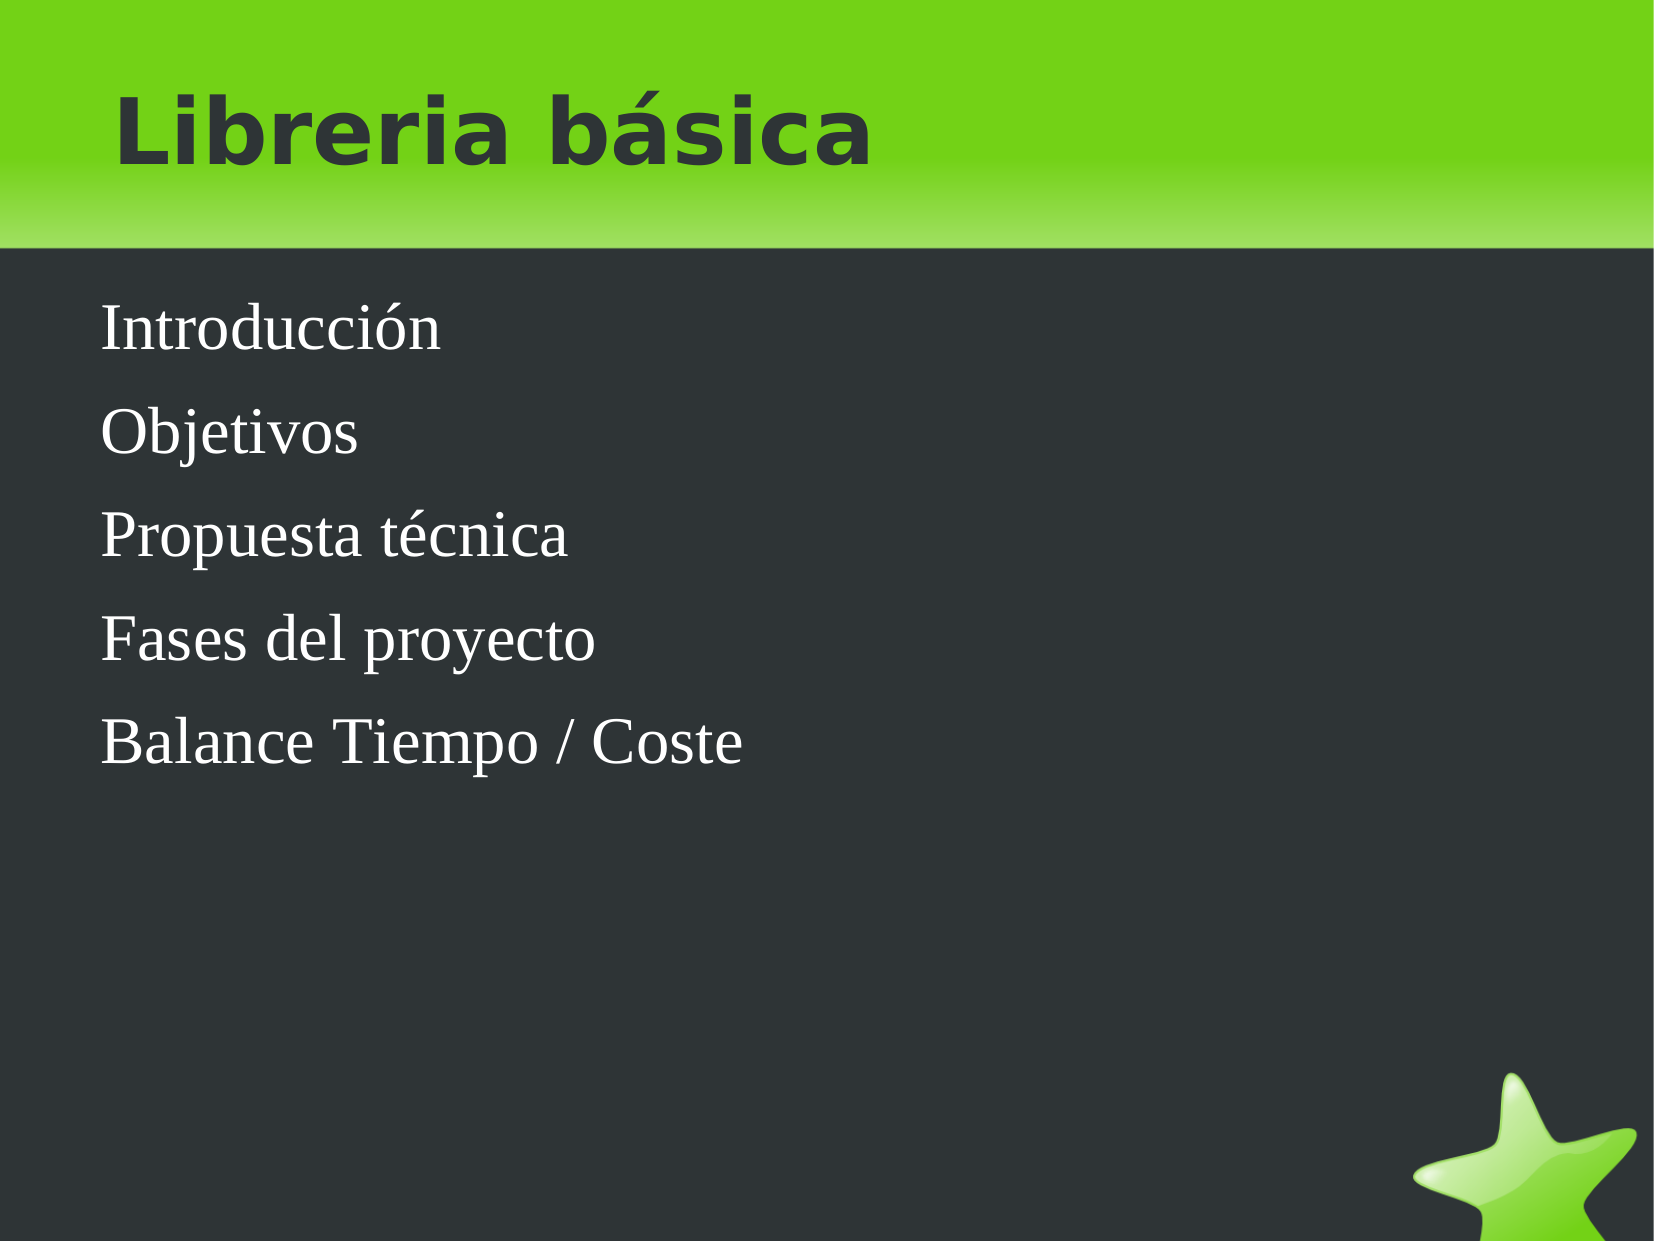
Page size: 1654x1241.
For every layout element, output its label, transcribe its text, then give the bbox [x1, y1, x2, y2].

picture [0, 0, 1654, 1241]
list Introducción Objetivos Propuesta técnica Fases del proyecto Balance Tiempo / Coste [82, 290, 1571, 1094]
title Libreria básica [76, 36, 1565, 229]
